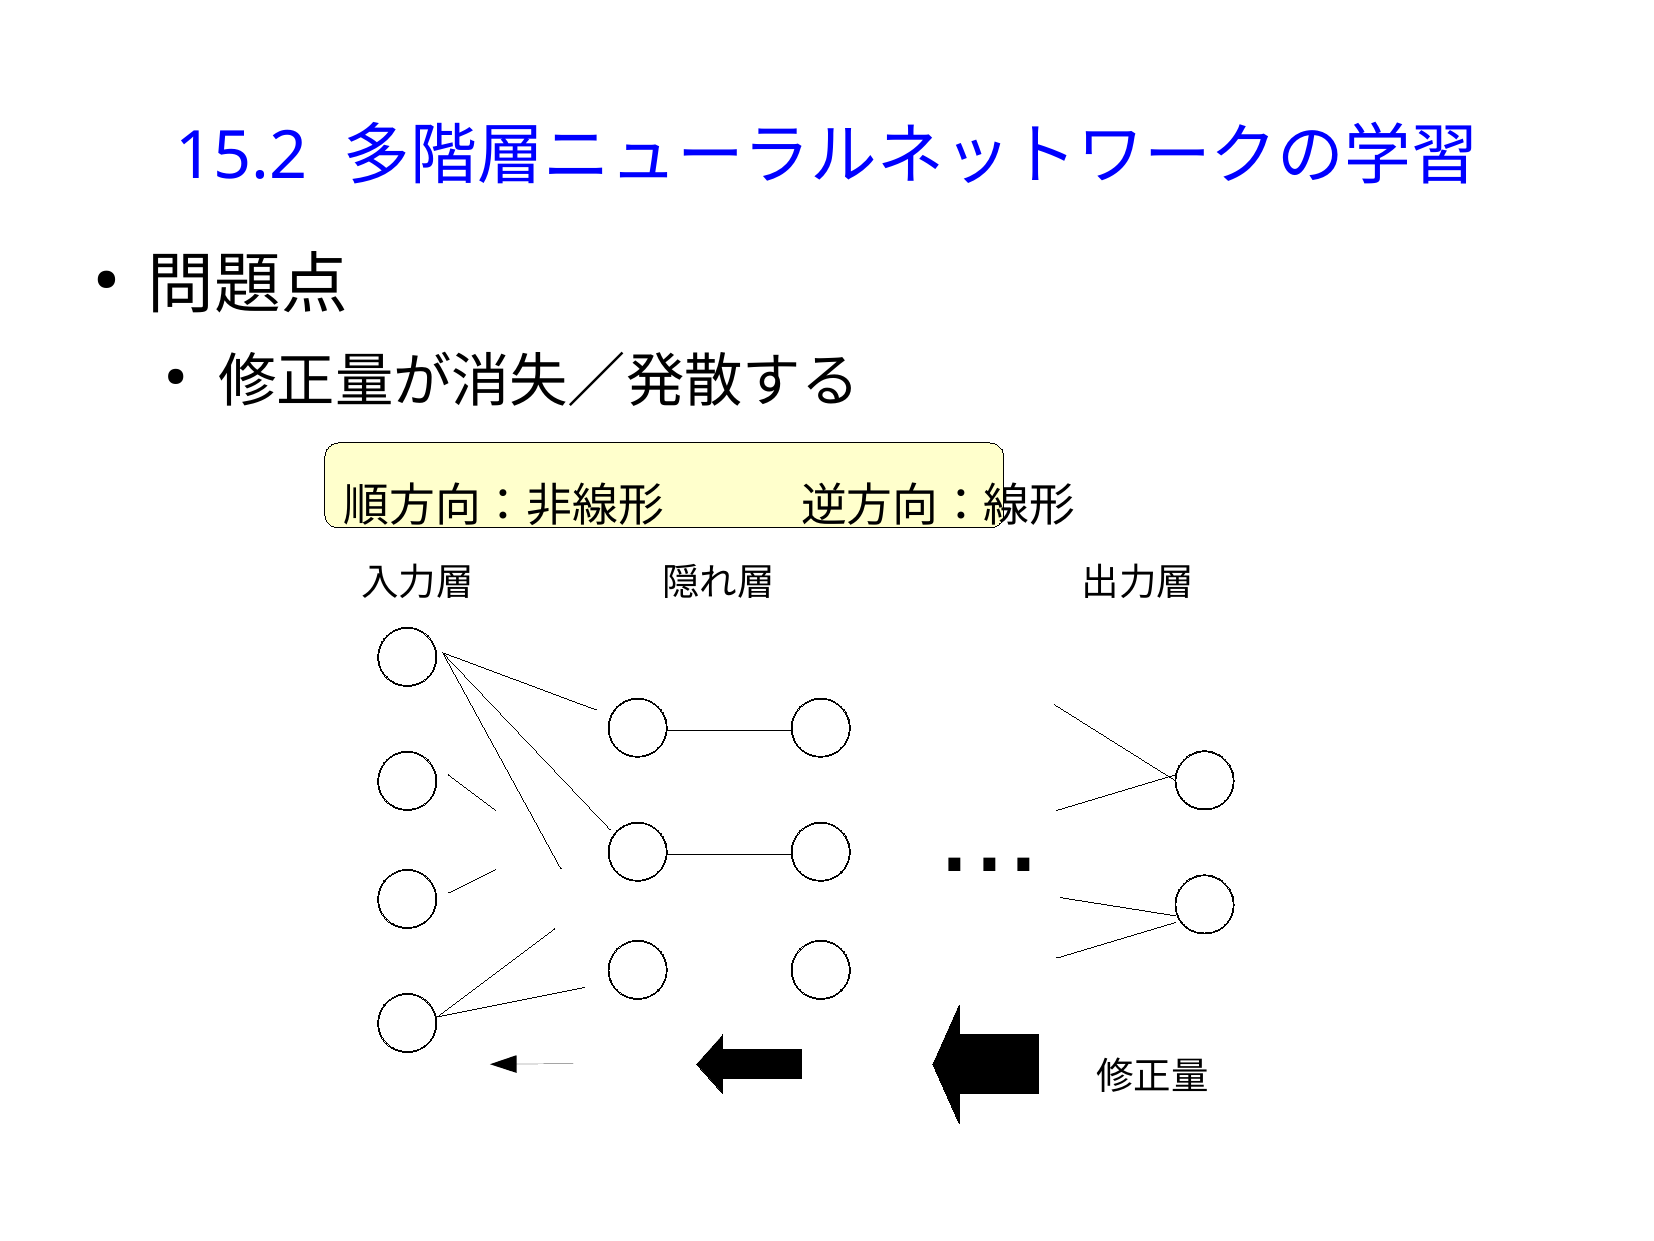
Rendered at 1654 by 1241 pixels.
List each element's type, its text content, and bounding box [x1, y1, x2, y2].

title 15.2 多階層ニューラルネットワークの学習 [82, 49, 1571, 257]
text_box 順方向：非線形 逆方向：線形 [324, 442, 1004, 528]
text_box [608, 698, 668, 758]
text_box [377, 993, 437, 1053]
text_box [377, 627, 437, 687]
text_box [696, 1034, 802, 1094]
text_box 出力層 [1067, 544, 1210, 617]
text_box [791, 822, 851, 882]
text_box [1175, 874, 1235, 934]
text_box [932, 1005, 1039, 1124]
text_box ... [923, 751, 1057, 906]
text_box [791, 940, 851, 1000]
text_box [1175, 750, 1235, 810]
text_box 修正量 [1081, 1038, 1224, 1110]
text_box [791, 698, 851, 758]
list 問題点 修正量が消失／発散する [76, 236, 1565, 956]
text_box [377, 751, 437, 811]
text_box [377, 869, 437, 929]
text_box [608, 822, 668, 882]
text_box 入力層 [346, 544, 489, 617]
text_box [608, 940, 668, 1000]
text_box 隠れ層 [647, 544, 790, 617]
